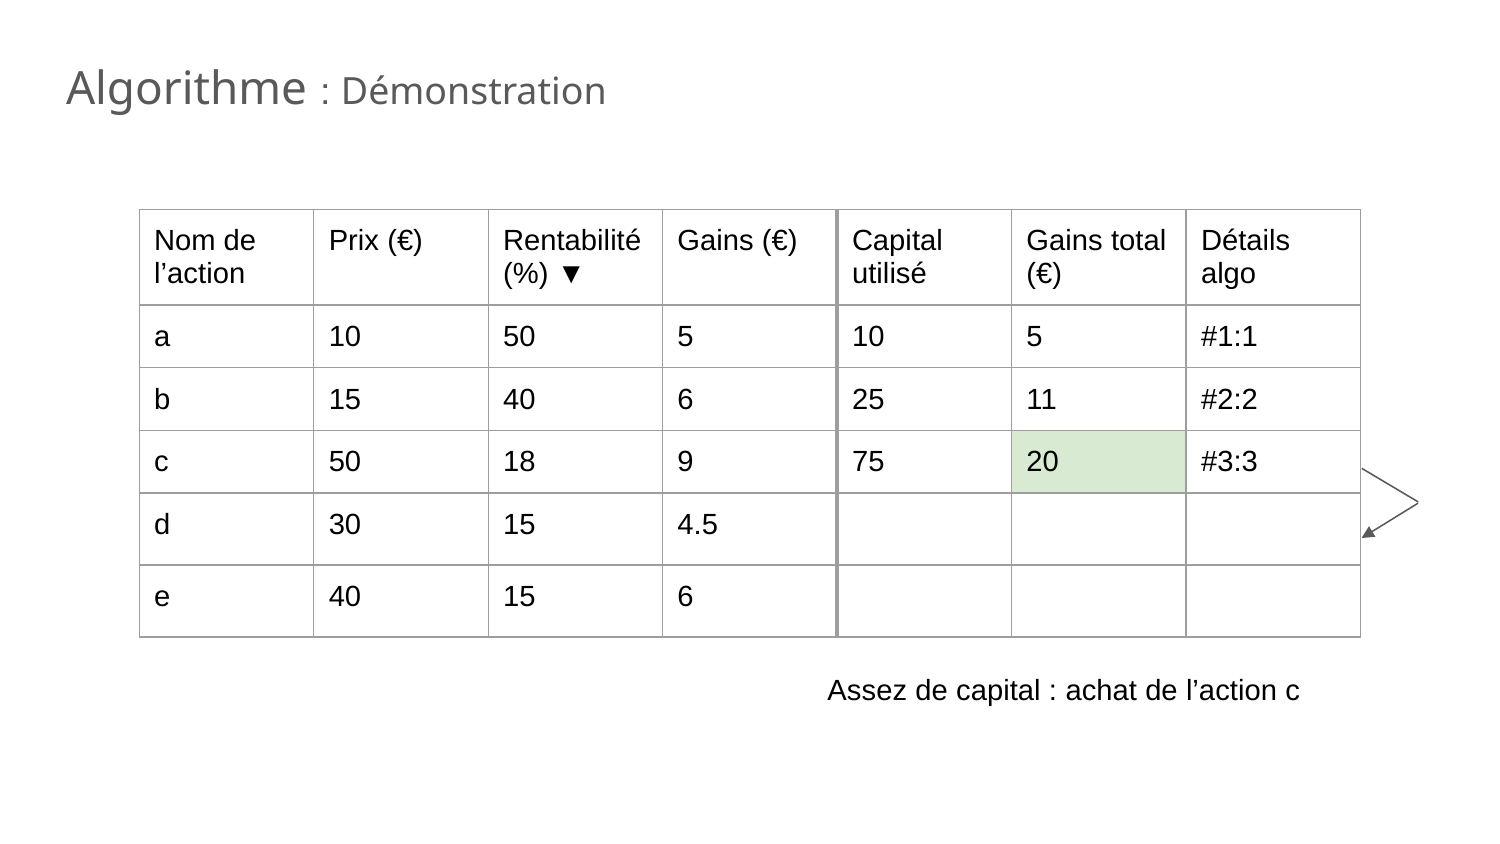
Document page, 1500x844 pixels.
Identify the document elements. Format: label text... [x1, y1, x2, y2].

table_cell 50 [314, 431, 488, 492]
table_cell 9 [663, 431, 835, 492]
table_header Capital utilisé [839, 210, 1011, 304]
table_cell #3:3 [1187, 431, 1360, 492]
table_cell 4.5 [663, 494, 835, 564]
table_cell 50 [489, 306, 662, 367]
table_cell 18 [489, 431, 662, 492]
table_cell 75 [839, 431, 1011, 492]
table_cell b [140, 368, 313, 430]
table_cell 15 [489, 494, 662, 564]
table_cell [1012, 494, 1185, 564]
table_cell 6 [663, 566, 835, 636]
table_cell 15 [314, 368, 488, 430]
table_header Rentabilité (%) ▼ [489, 210, 662, 304]
table_cell 15 [489, 566, 662, 636]
table_cell 30 [314, 494, 488, 564]
table_cell [1187, 494, 1360, 564]
table_cell 10 [314, 306, 488, 367]
table_cell [1012, 566, 1185, 636]
table_cell 5 [663, 306, 835, 367]
text_box Assez de capital : achat de l’action c [812, 656, 1389, 722]
table_header Détails algo [1187, 210, 1360, 304]
table_cell [839, 566, 1011, 636]
table_cell #2:2 [1187, 368, 1360, 430]
table_cell 6 [663, 368, 835, 430]
list Algorithme : Démonstration [51, 35, 1449, 129]
table_cell 40 [489, 368, 662, 430]
table_cell 25 [839, 368, 1011, 430]
table_header Prix (€) [314, 210, 488, 304]
table_cell 5 [1012, 306, 1185, 367]
table_cell a [140, 306, 313, 367]
table_header Gains (€) [663, 210, 835, 304]
table_cell [1187, 566, 1360, 636]
table_cell 20 [1012, 431, 1185, 492]
table_header Nom de l’action [140, 210, 313, 304]
table_cell c [140, 431, 313, 492]
table_cell d [140, 494, 313, 564]
table_cell 10 [839, 306, 1011, 367]
table_cell 40 [314, 566, 488, 636]
table_cell e [140, 566, 313, 636]
table_header Gains total (€) [1012, 210, 1185, 304]
table_cell #1:1 [1187, 306, 1360, 367]
table_cell 11 [1012, 368, 1185, 430]
table_cell [839, 494, 1011, 564]
